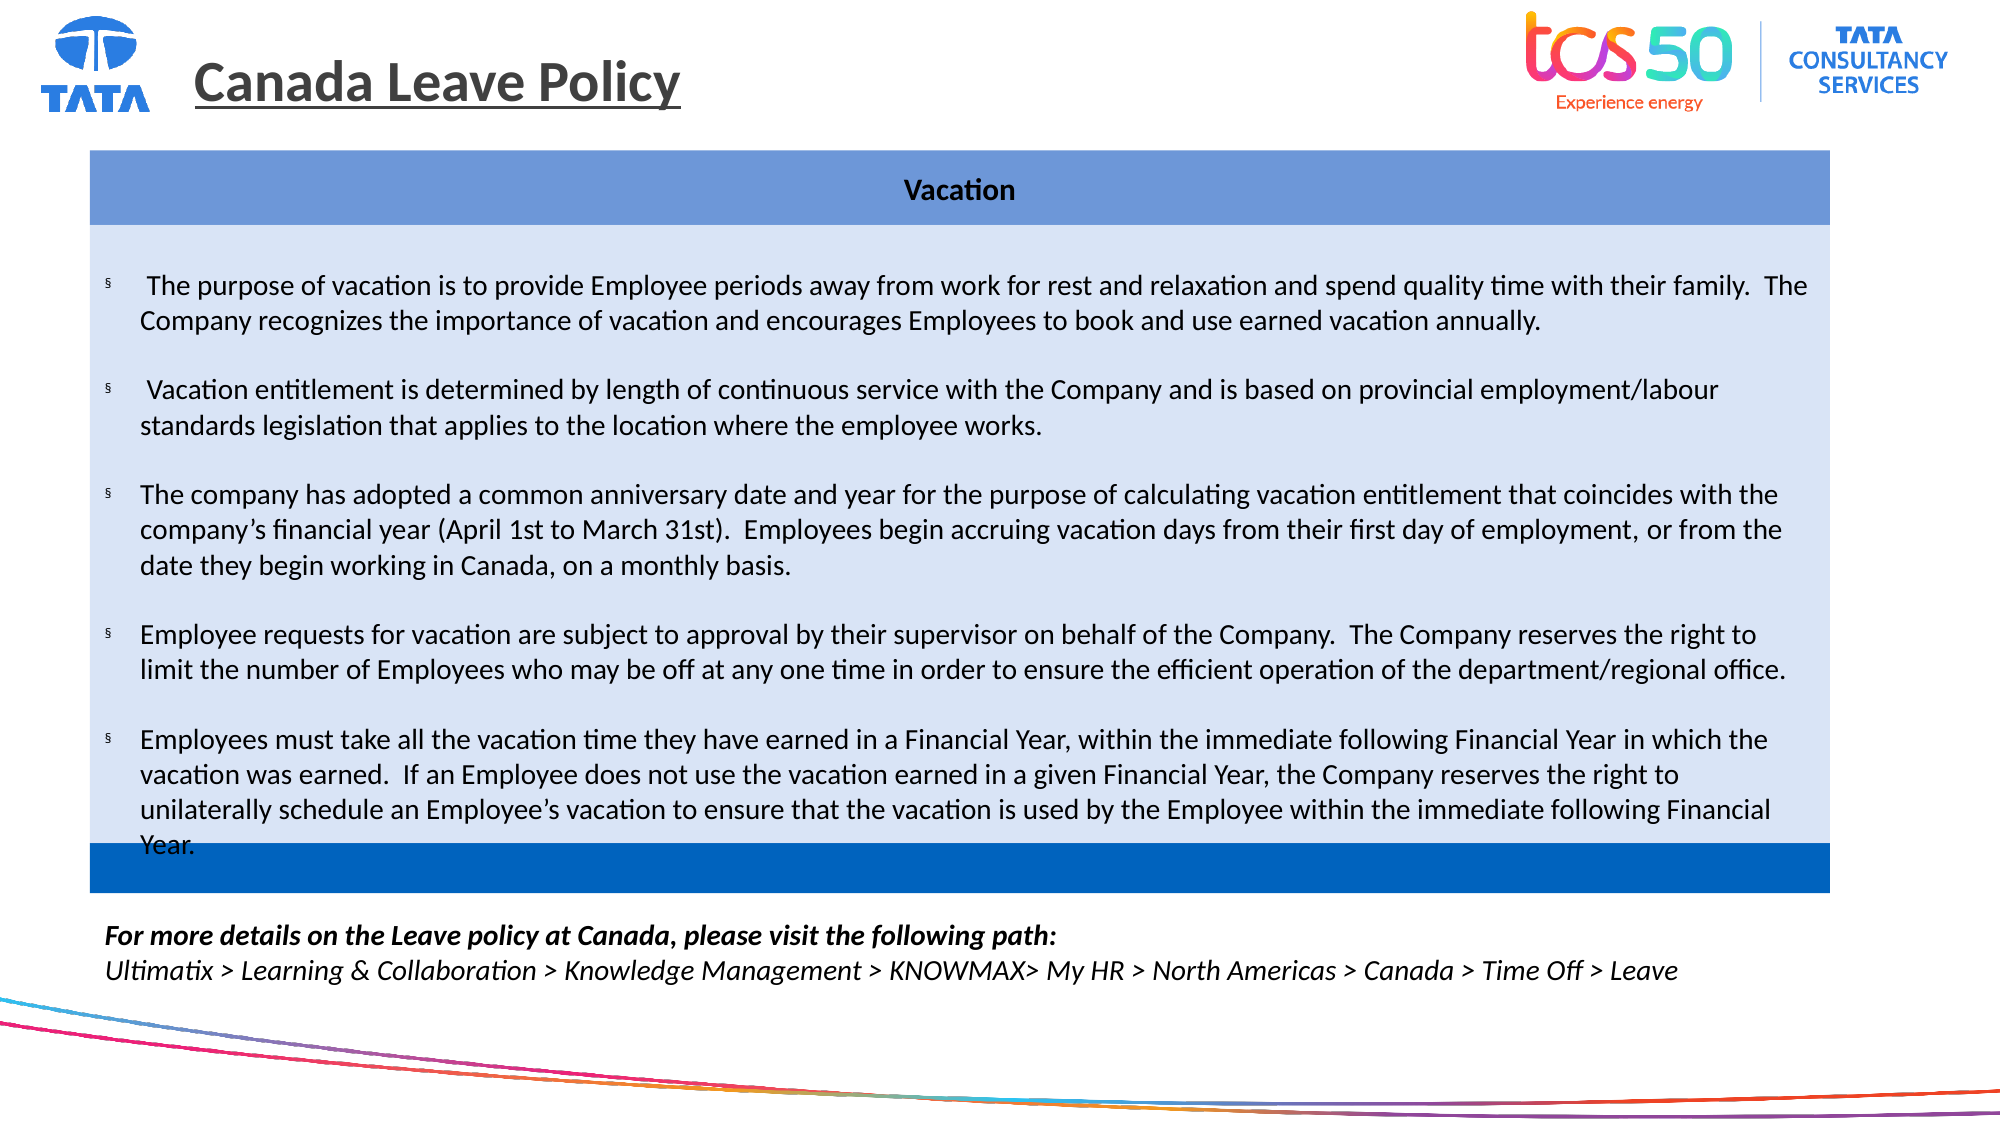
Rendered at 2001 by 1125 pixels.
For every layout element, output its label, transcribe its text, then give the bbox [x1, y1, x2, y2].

text_box The purpose of vacation is to provide Employee periods away from work for rest and relaxation and spend quality time with their family. The Company recognizes the importance of vacation and encourages Employees to book and use earned vacation annually. Vacation entitlement is determined by length of continuous service with the Company and is based on provincial employment/labour standards legislation that applies to the location where the employee works. The company has adopted a common anniversary date and year for the purpose of calculating vacation entitlement that coincides with the company’s financial year (April 1st to March 31st). Employees begin accruing vacation days from their first day of employment, or from the date they begin working in Canada, on a monthly basis. Employee requests for vacation are subject to approval by their supervisor on behalf of the Company. The Company reserves the right to limit the number of Employees who may be off at any one time in order to ensure the efficient operation of the department/regional office. Employees must take all the vacation time they have earned in a Financial Year, within the immediate following Financial Year in which the vacation was earned. If an Employee does not use the vacation earned in a given Financial Year, the Company reserves the right to unilaterally schedule an Employee’s vacation to ensure that the vacation is used by the Employee within the immediate following Financial Year. [89, 224, 1830, 844]
text_box For more details on the Leave policy at Canada, please visit the following path: Ultimatix > Learning & Collaboration > Knowledge Management > KNOWMAX> My HR > North Americas > Canada > Time Off > Leave [89, 909, 1830, 994]
picture [0, 949, 2000, 1125]
text_box Vacation [89, 150, 1830, 224]
text_box [89, 844, 1830, 894]
picture [41, 16, 150, 112]
picture [1526, 11, 1948, 112]
title Canada Leave Policy [180, 47, 1830, 150]
